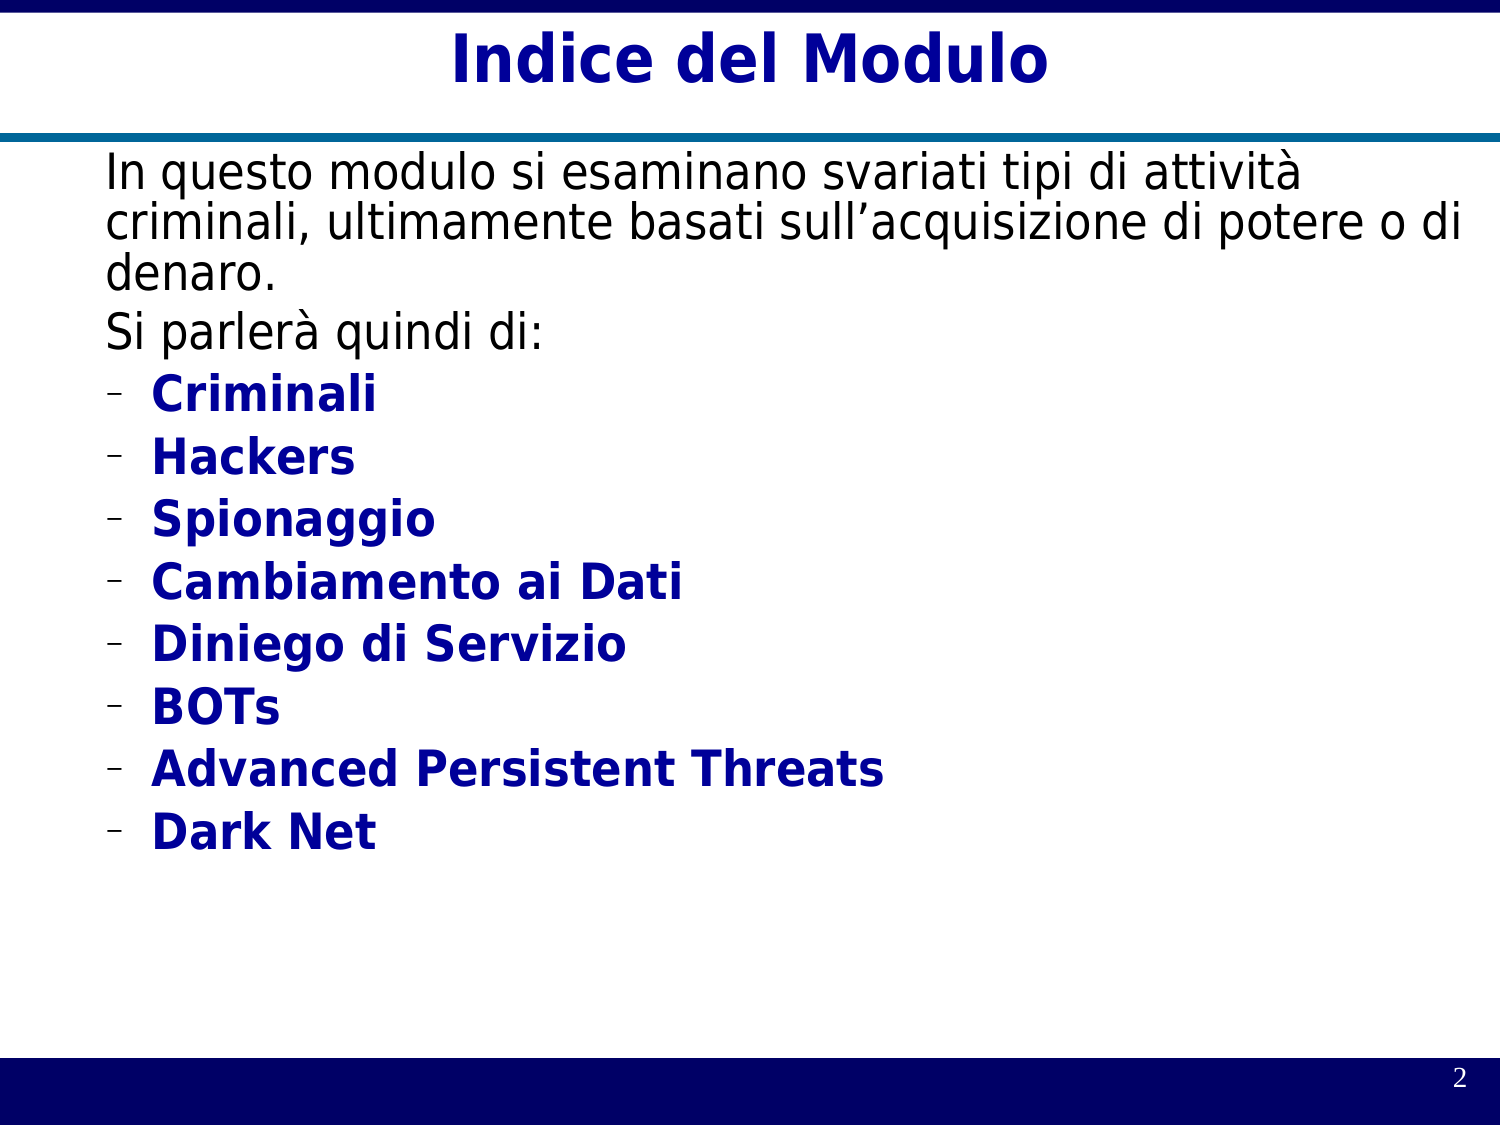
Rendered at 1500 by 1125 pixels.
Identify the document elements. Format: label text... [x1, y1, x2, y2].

title Indice del Modulo [30, 0, 1471, 126]
list In questo modulo si esaminano svariati tipi di attività criminali, ultimamente basati sull’acquisizione di potere o di denaro. Si parlerà quindi di: Criminali Hackers Spionaggio Cambiamento ai Dati Diniego di Servizio BOTs Advanced Persistent Threats Dark Net [30, 149, 1471, 1055]
